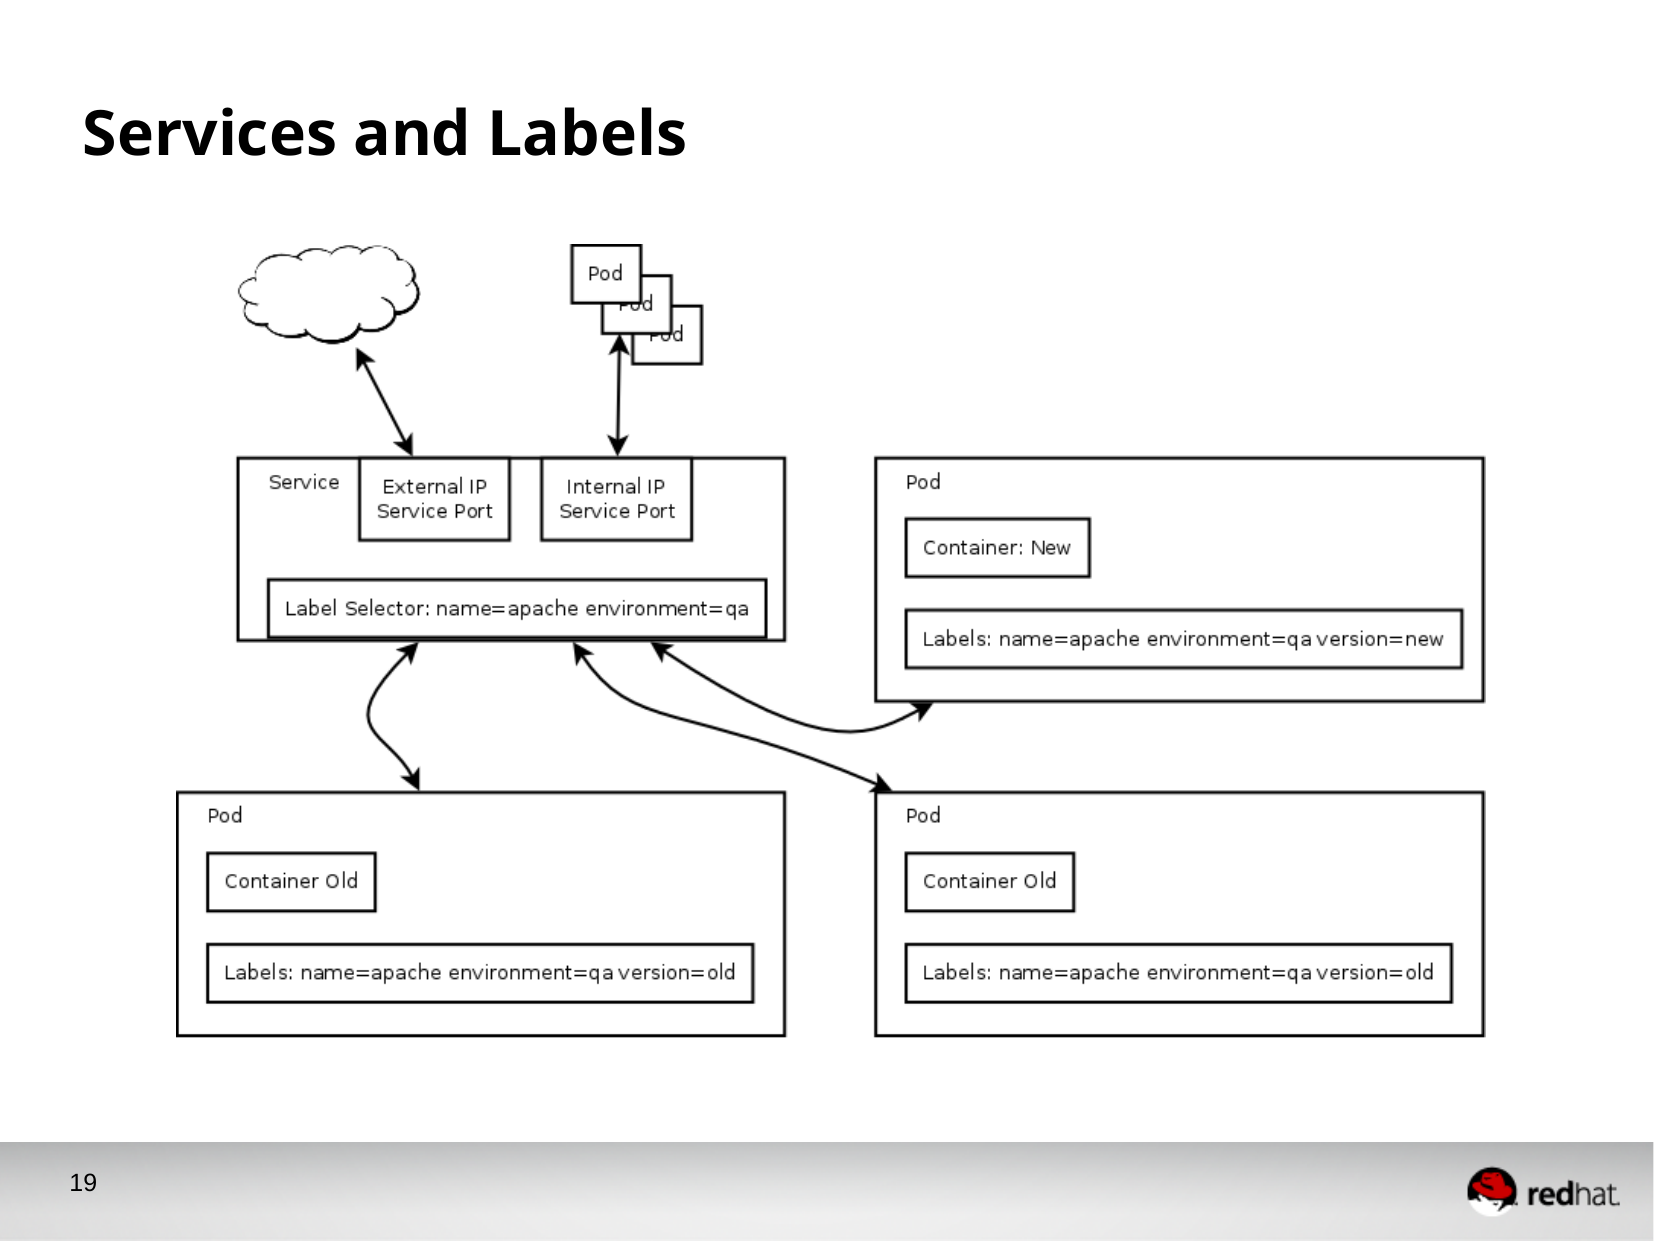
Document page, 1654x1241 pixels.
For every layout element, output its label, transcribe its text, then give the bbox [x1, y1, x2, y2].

title Services and Labels [82, 37, 1571, 226]
picture [176, 244, 1486, 1039]
picture [0, 1142, 1654, 1241]
